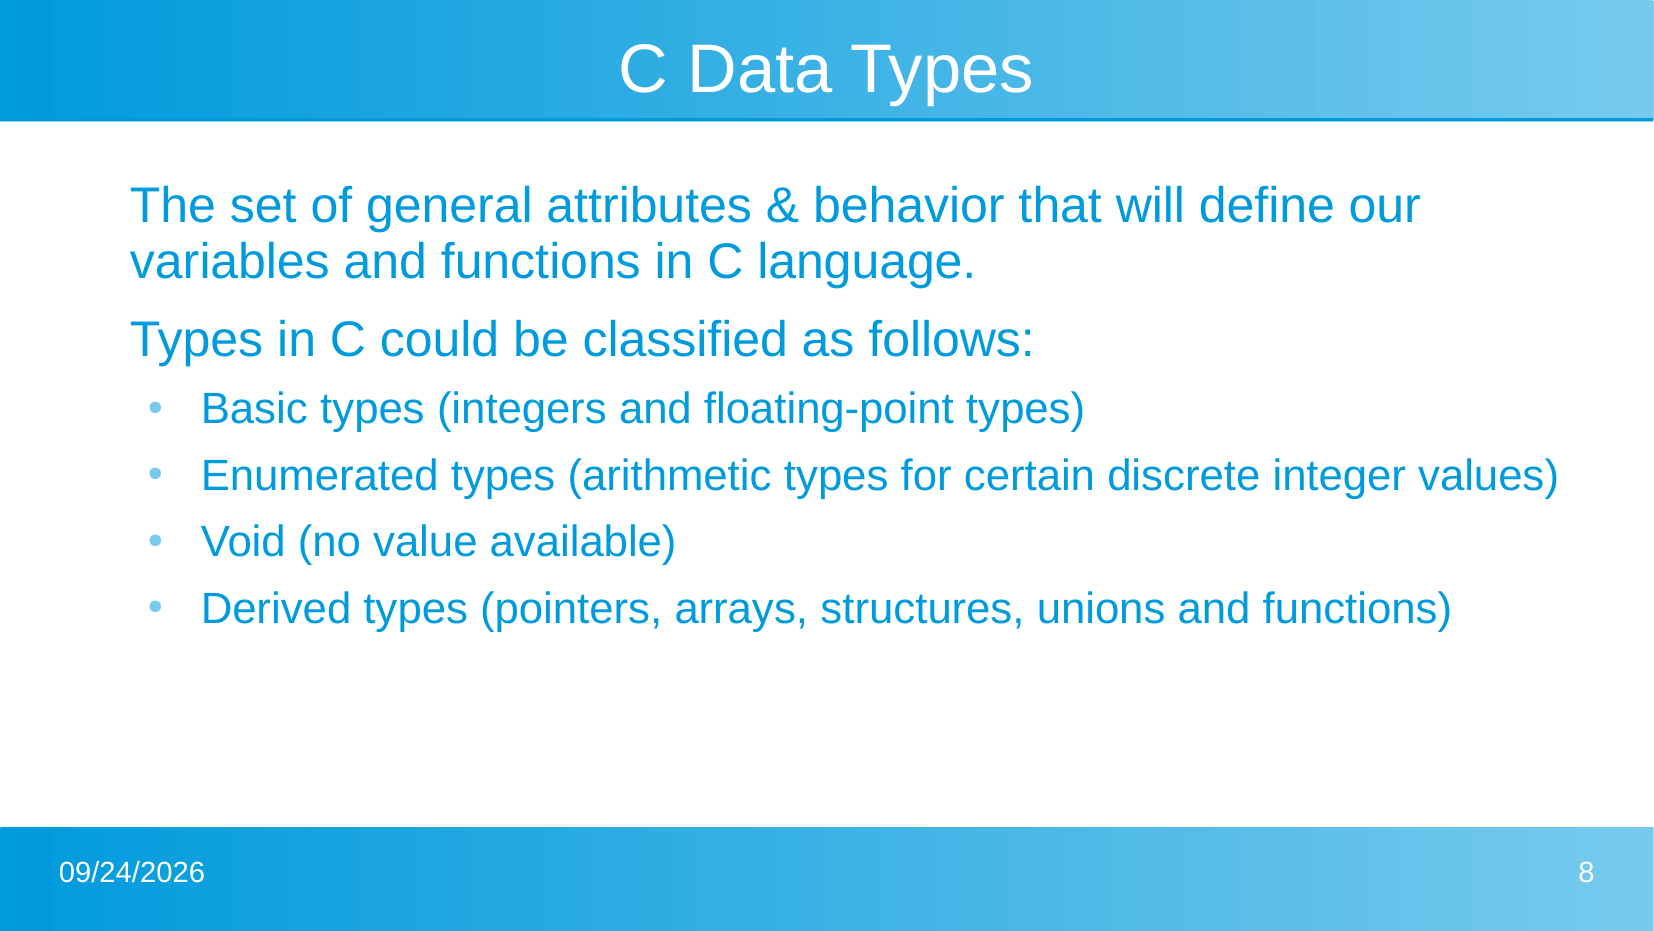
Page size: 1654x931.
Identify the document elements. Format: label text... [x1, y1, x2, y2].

title C Data Types [59, 29, 1595, 108]
list The set of general attributes & behavior that will define our variables and functions in C language. Types in C could be classified as follows: Basic types (integers and floating-point types) Enumerated types (arithmetic types for certain discrete integer values) Void (no value available) Derived types (pointers, arrays, structures, unions and functions) [59, 177, 1595, 768]
